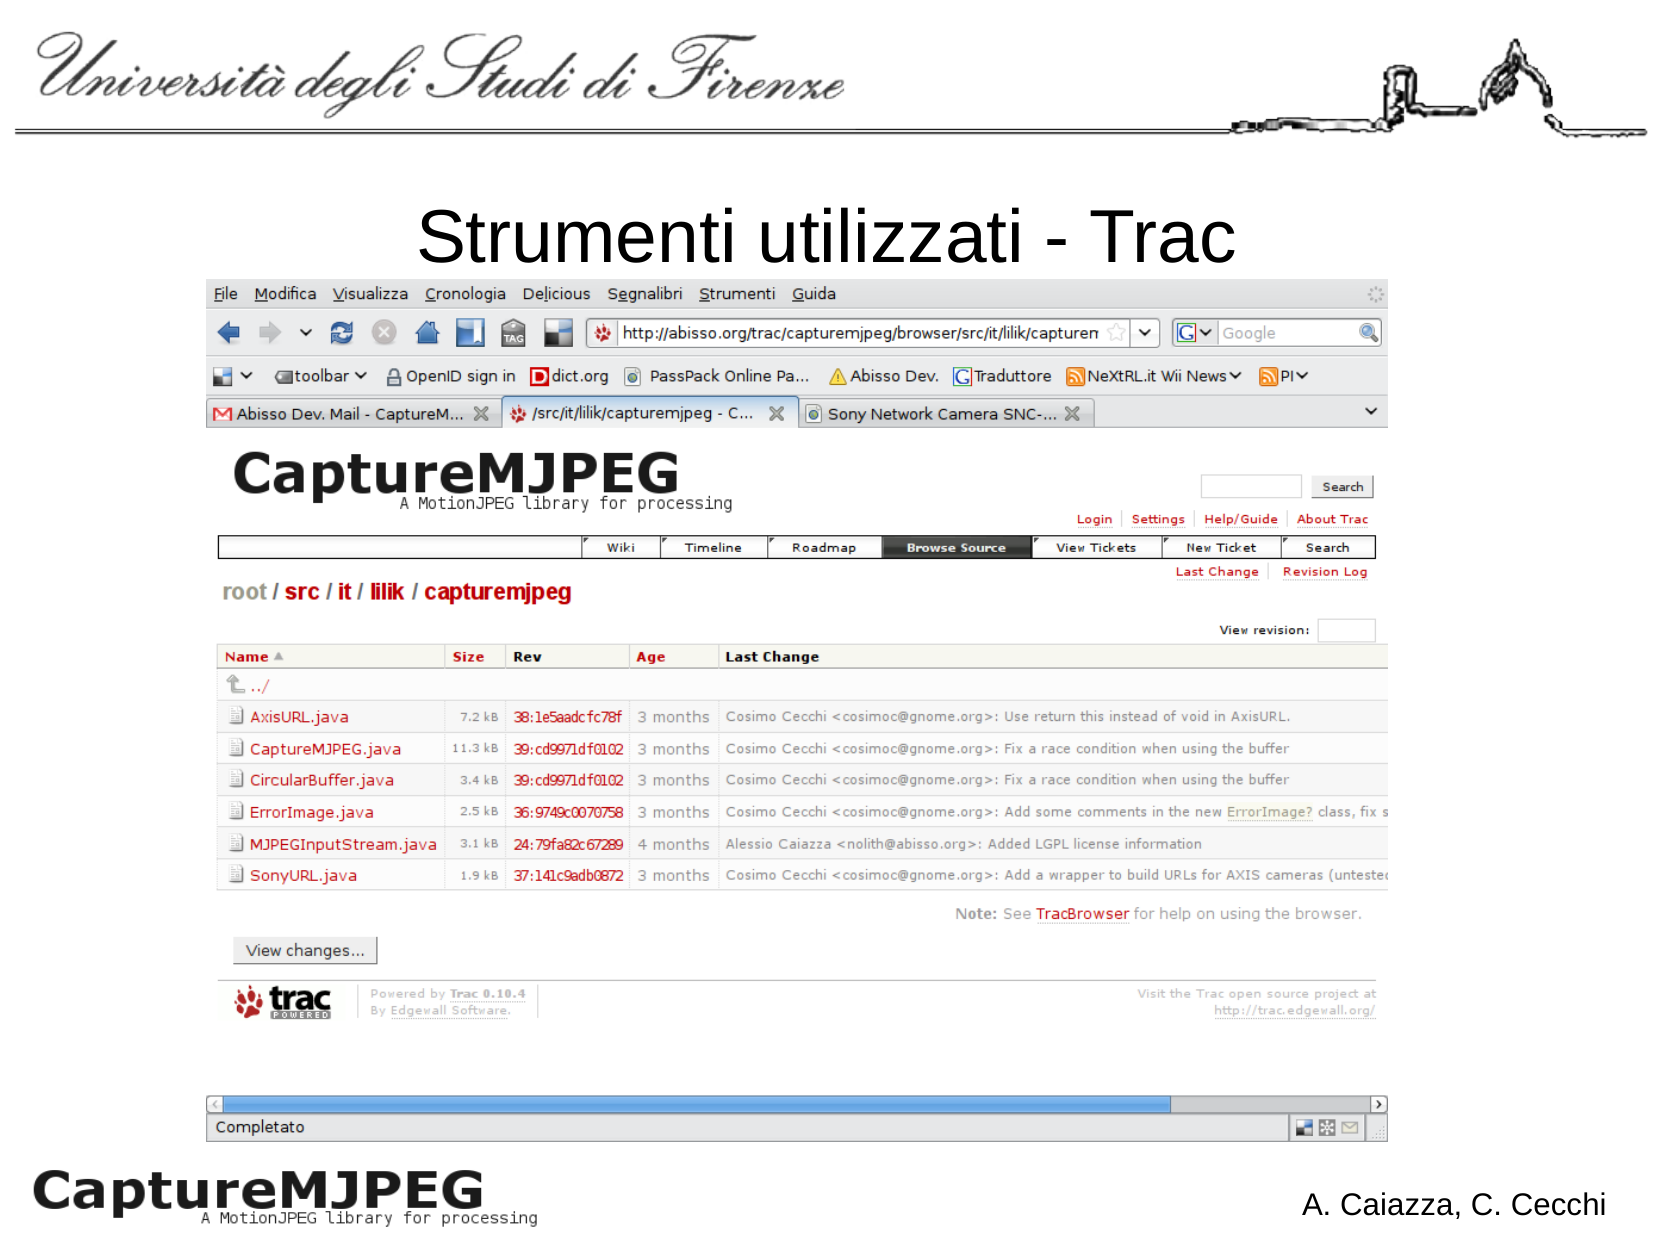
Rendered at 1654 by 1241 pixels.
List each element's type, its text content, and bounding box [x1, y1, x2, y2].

picture [206, 279, 1388, 1142]
title Strumenti utilizzati - Trac [82, 155, 1571, 318]
picture [17, 1159, 550, 1229]
picture [7, 4, 1654, 147]
